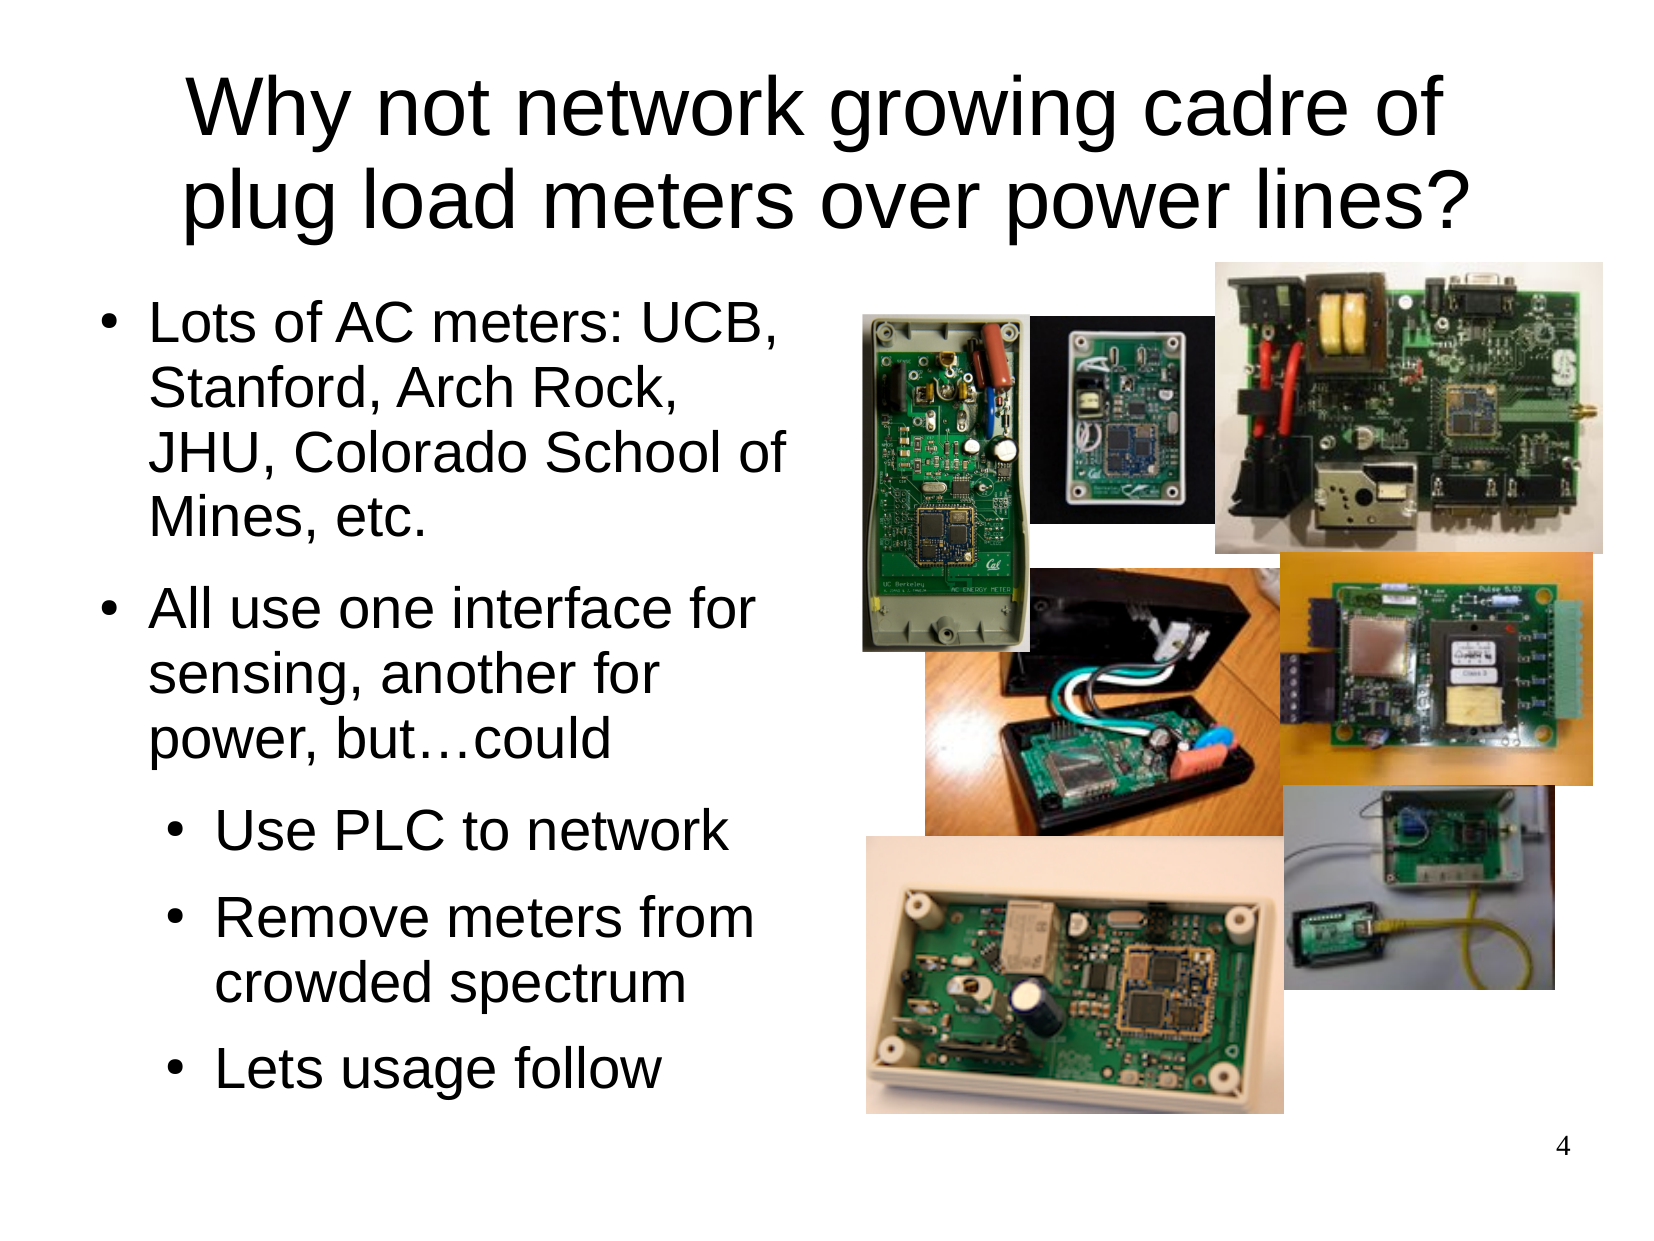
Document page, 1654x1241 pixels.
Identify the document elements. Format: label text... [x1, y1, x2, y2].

picture [862, 262, 1603, 1114]
list Lots of AC meters: UCB, Stanford, Arch Rock, JHU, Colorado School of Mines, etc. All use one interface for sensing, another for power, but…could Use PLC to network Remove meters from crowded spectrum Lets usage follow [82, 290, 809, 1109]
title Why not network growing cadre of plug load meters over power lines? [82, 49, 1571, 257]
